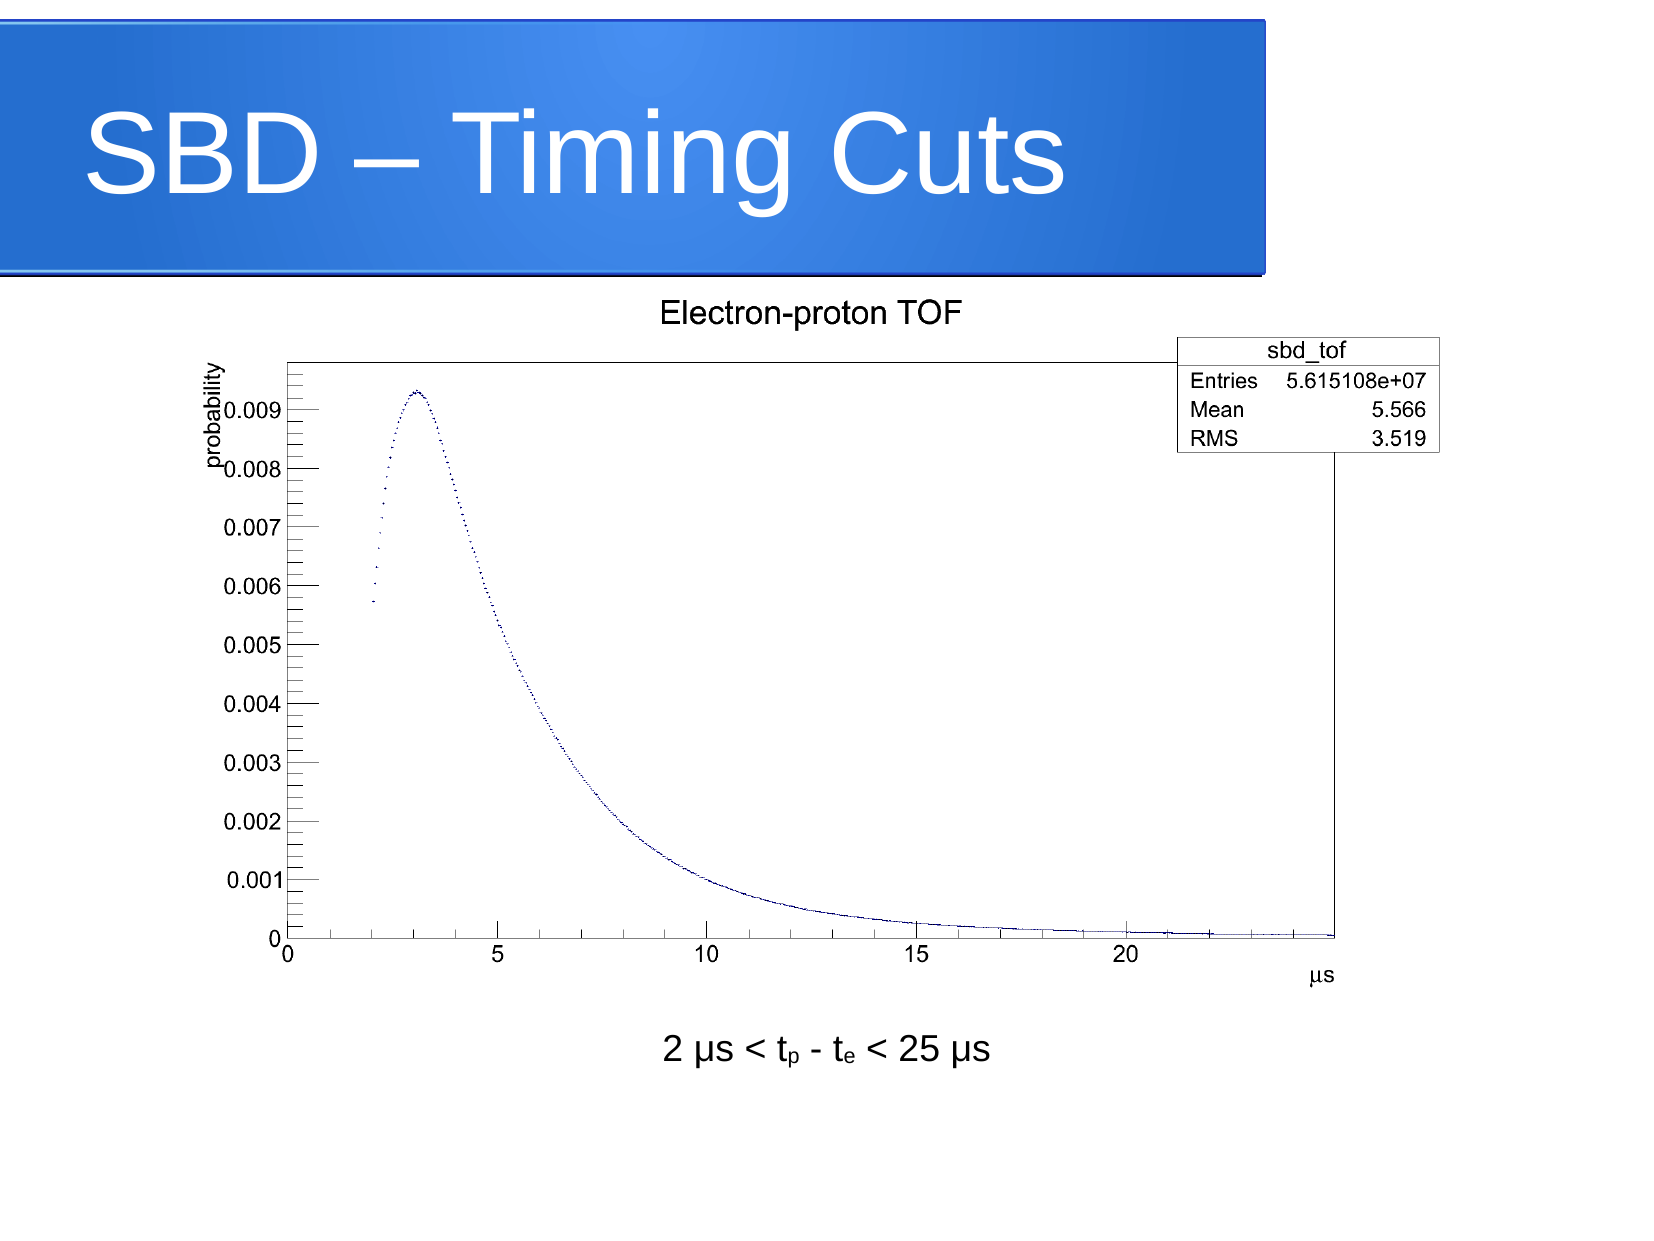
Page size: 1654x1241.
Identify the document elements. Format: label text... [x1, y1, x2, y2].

picture [156, 290, 1465, 1010]
title SBD – Timing Cuts [82, 49, 1250, 257]
picture [0, 17, 1270, 282]
text_box 2 μs < tp - te < 25 μs [647, 1020, 1006, 1090]
